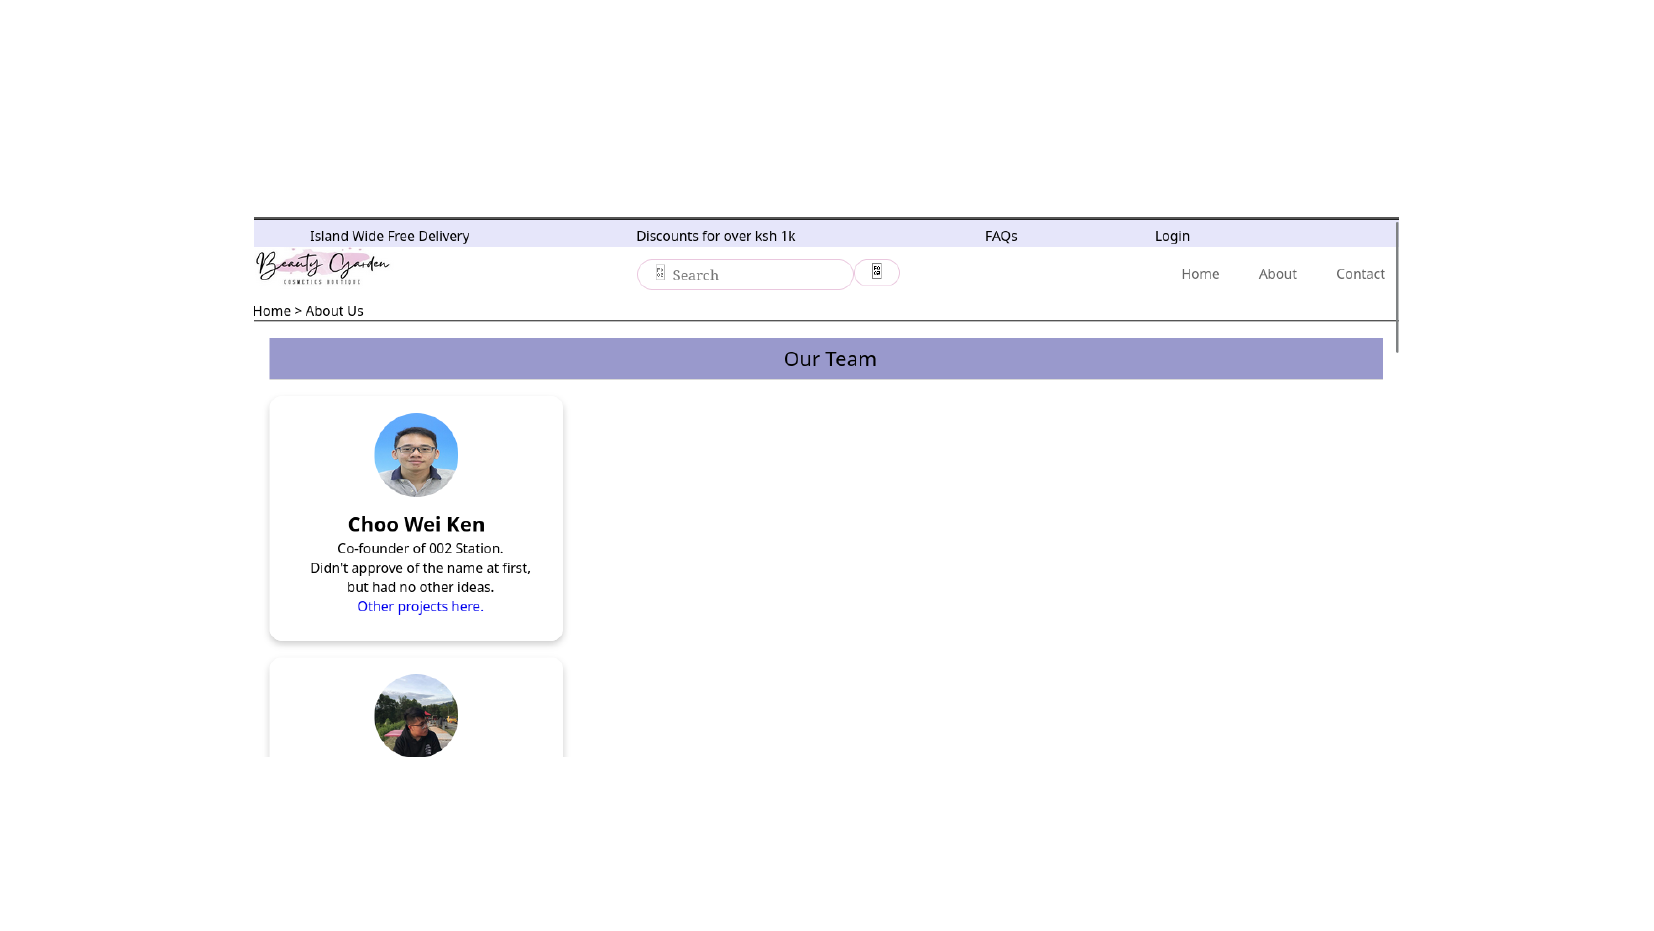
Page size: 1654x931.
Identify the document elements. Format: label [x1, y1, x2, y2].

picture [254, 217, 1399, 758]
